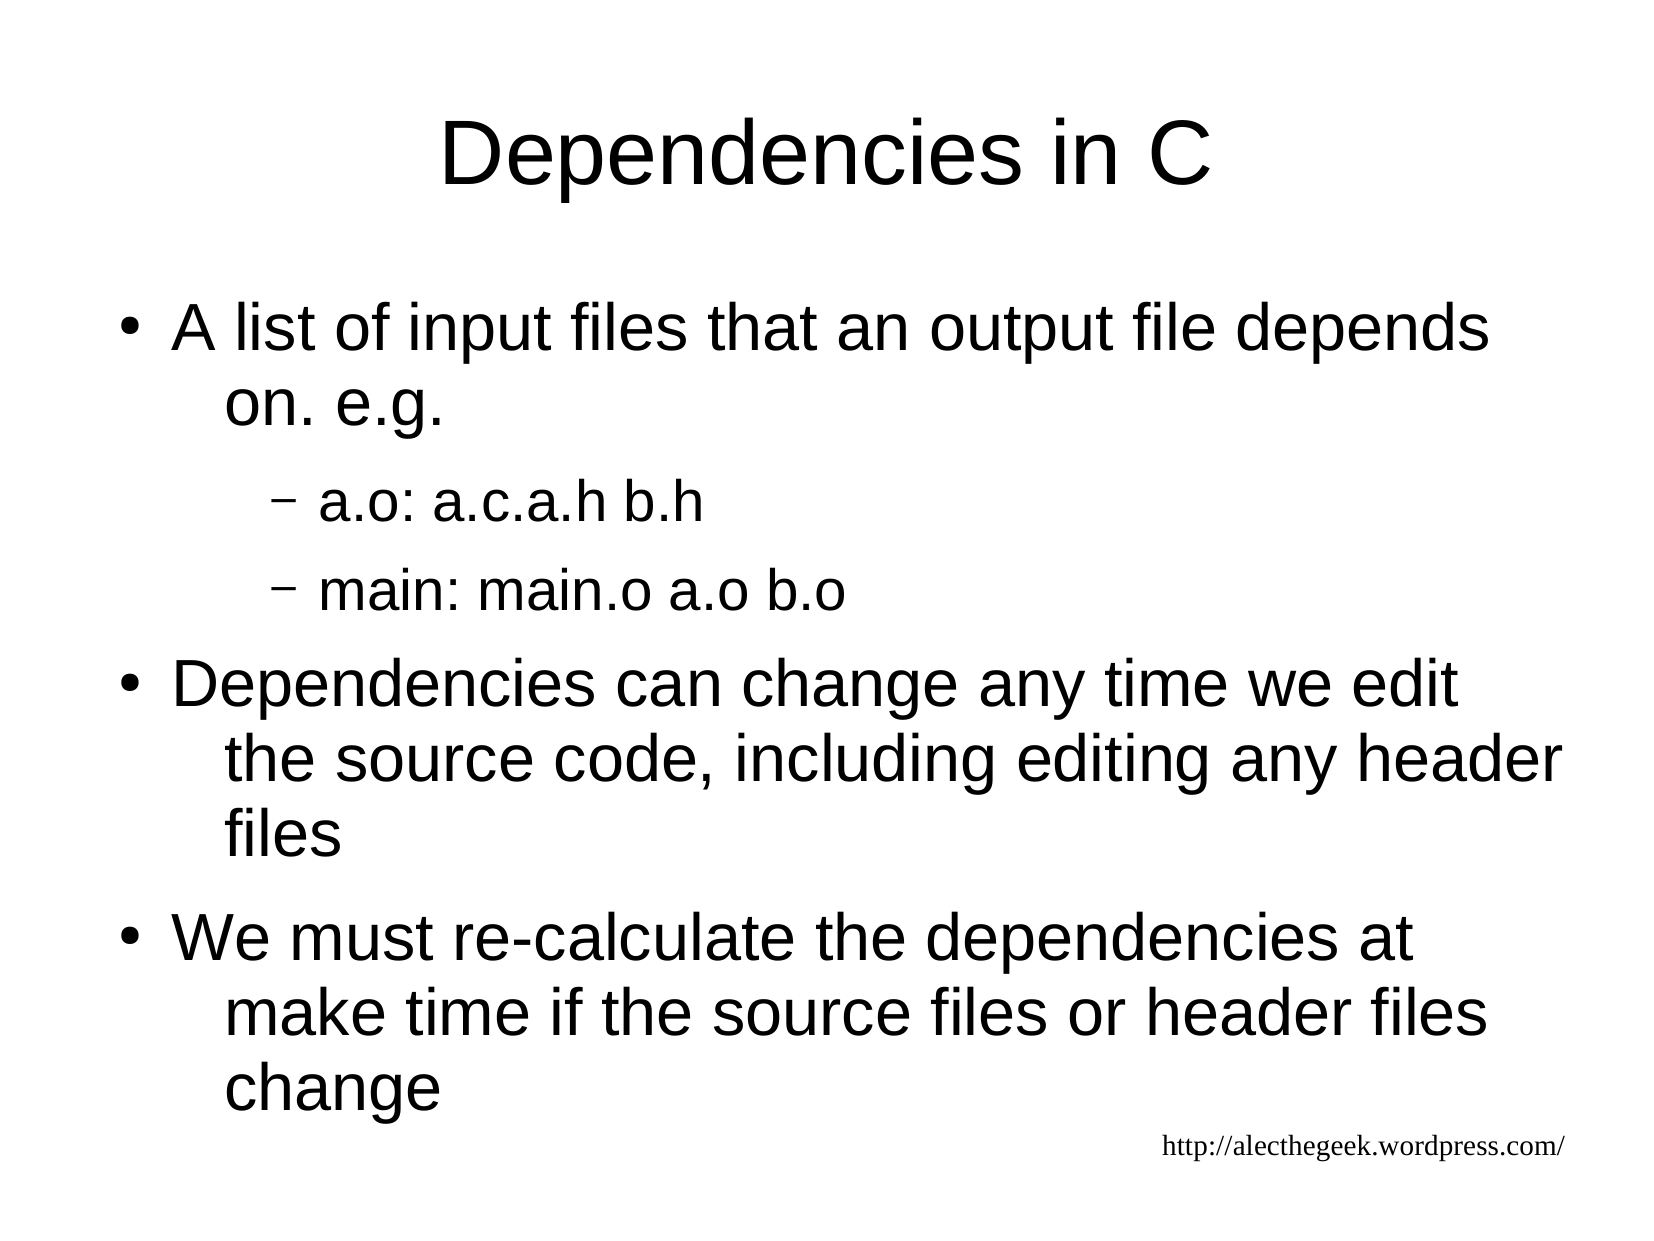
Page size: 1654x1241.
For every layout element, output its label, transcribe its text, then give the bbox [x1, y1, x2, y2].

list A list of input files that an output file depends on. e.g. a.o: a.c.a.h b.h main: main.o a.o b.o Dependencies can change any time we edit the source code, including editing any header files We must re-calculate the dependencies at make time if the source files or header files change [82, 290, 1571, 1125]
title Dependencies in C [82, 49, 1571, 257]
